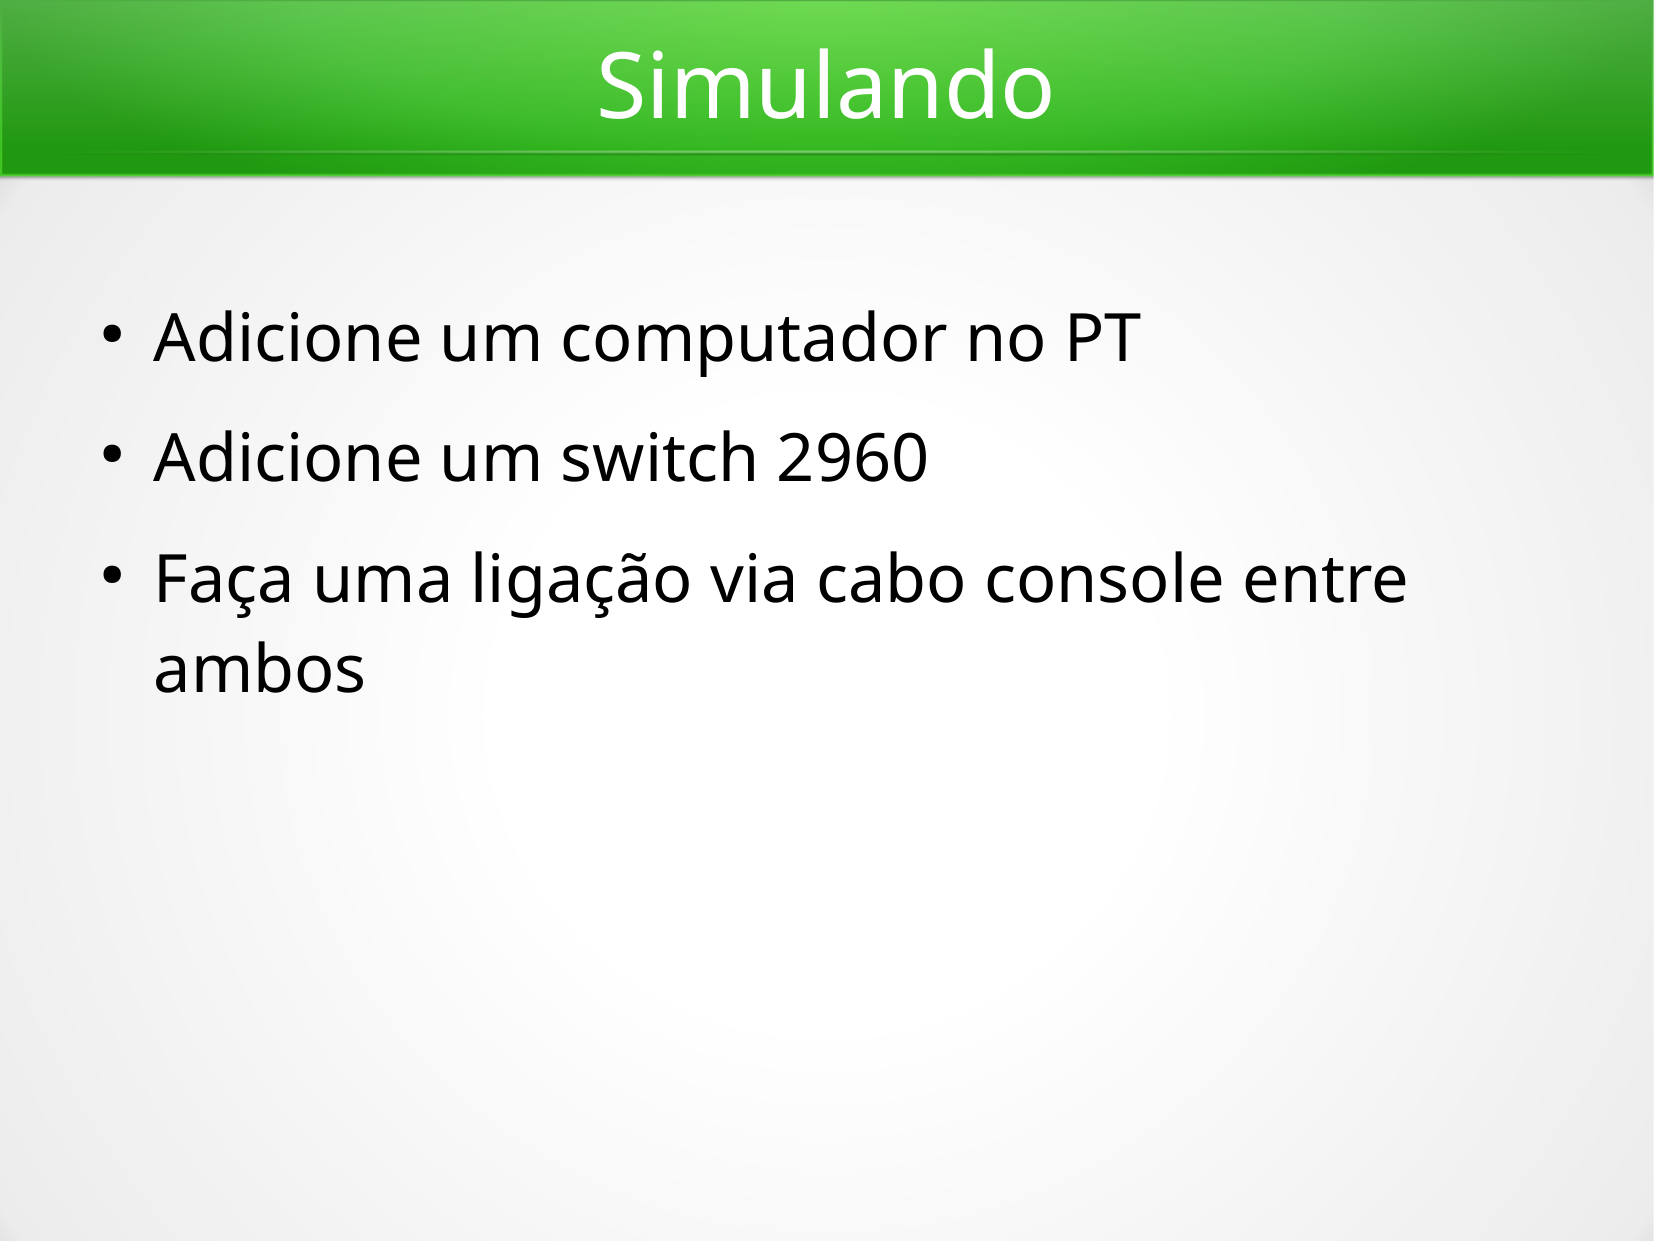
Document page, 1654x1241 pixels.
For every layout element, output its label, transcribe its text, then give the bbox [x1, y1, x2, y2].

list Adicione um computador no PT Adicione um switch 2960 Faça uma ligação via cabo console entre ambos [82, 290, 1571, 1010]
title Simulando [82, 11, 1571, 154]
picture [0, 0, 1654, 1241]
